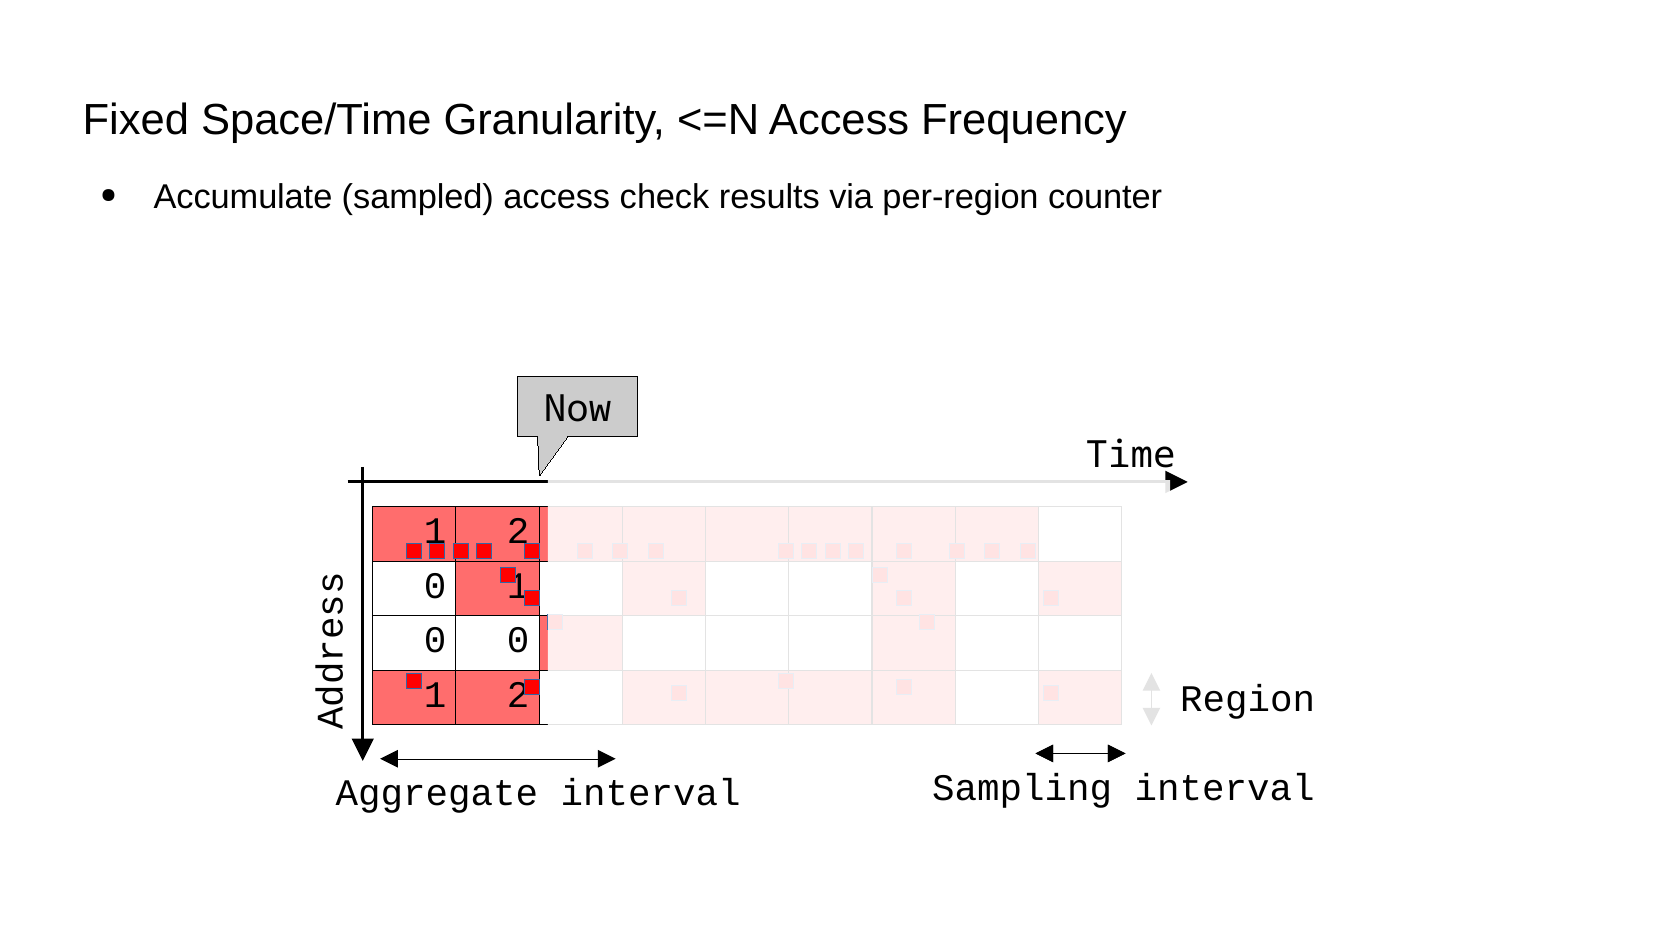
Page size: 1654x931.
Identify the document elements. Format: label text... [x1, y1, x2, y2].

text_box Time [1070, 419, 1191, 486]
table_cell 1 [404, 671, 455, 724]
table_header 2 [456, 507, 539, 561]
text_box [406, 543, 422, 559]
text_box Now [517, 376, 638, 476]
text_box [524, 590, 540, 606]
text_box [524, 543, 540, 559]
text_box [524, 679, 540, 695]
table_header 1 [373, 507, 455, 561]
text_box Sampling interval [917, 761, 1330, 819]
text_box Aggregate interval [320, 766, 756, 825]
text_box Address [304, 539, 404, 745]
table_cell 0 [404, 562, 455, 615]
table_cell 0 [404, 616, 455, 670]
text_box [476, 543, 492, 559]
table_cell 0 [456, 616, 539, 670]
title Fixed Space/Time Granularity, <=N Access Frequency [82, 81, 1571, 157]
text_box [500, 567, 516, 583]
table_header [540, 507, 547, 561]
text_box [453, 543, 469, 559]
table_cell [540, 562, 547, 615]
text_box [547, 480, 1171, 736]
table_cell 2 [456, 671, 539, 724]
table_cell [540, 671, 547, 724]
table_cell [540, 616, 547, 670]
text_box [429, 543, 445, 559]
text_box Region [1171, 672, 1331, 731]
table_cell 1 [456, 562, 539, 615]
text_box [406, 673, 422, 689]
list Accumulate (sampled) access check results via per-region counter [82, 177, 1571, 833]
